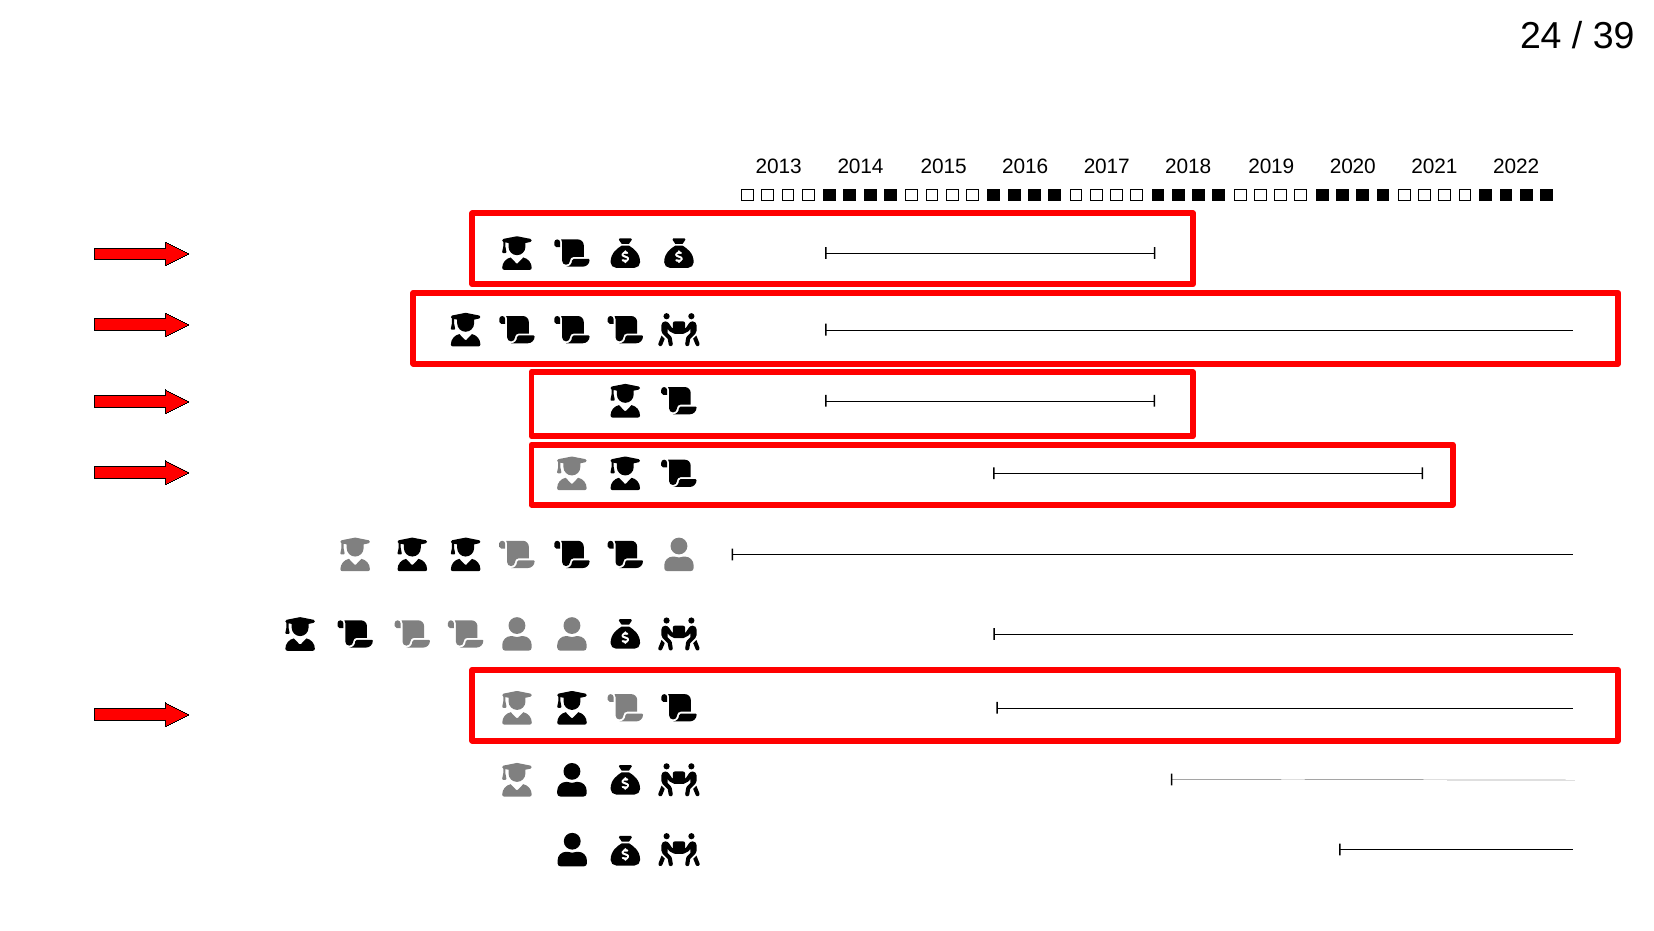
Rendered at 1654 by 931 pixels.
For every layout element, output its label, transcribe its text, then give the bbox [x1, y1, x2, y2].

text_box [1008, 189, 1021, 201]
text_box [1520, 189, 1533, 201]
text_box 2022 [1478, 147, 1555, 186]
text_box [552, 611, 591, 654]
text_box [1172, 189, 1185, 201]
picture [557, 762, 587, 797]
picture [661, 692, 697, 724]
text_box [987, 189, 1000, 201]
text_box [1028, 189, 1041, 201]
text_box [1192, 189, 1205, 201]
text_box 2020 [1315, 147, 1391, 186]
text_box [1254, 189, 1267, 201]
text_box 2019 [1233, 147, 1310, 186]
text_box [946, 189, 959, 201]
text_box [659, 534, 698, 577]
text_box 2015 [905, 147, 982, 186]
text_box [802, 189, 815, 201]
text_box [1152, 189, 1164, 201]
picture [658, 833, 700, 867]
picture [661, 385, 697, 417]
text_box 2017 [1068, 147, 1145, 186]
text_box [94, 460, 189, 485]
text_box [864, 189, 877, 201]
text_box [1356, 189, 1369, 201]
text_box 2016 [987, 147, 1064, 186]
text_box [782, 189, 794, 201]
text_box [499, 532, 538, 575]
text_box [1316, 189, 1329, 201]
text_box [1212, 189, 1225, 201]
picture [607, 313, 644, 346]
text_box [1090, 189, 1103, 201]
text_box [843, 189, 856, 201]
text_box [94, 702, 189, 727]
picture [397, 537, 428, 572]
text_box [94, 242, 189, 266]
picture [664, 238, 694, 268]
text_box [606, 685, 644, 728]
picture [607, 538, 644, 571]
picture [658, 617, 700, 651]
text_box [966, 189, 979, 201]
picture [450, 312, 481, 347]
text_box 2014 [822, 147, 899, 186]
text_box [823, 189, 836, 201]
picture [610, 765, 641, 795]
text_box [1130, 189, 1143, 201]
text_box [1377, 189, 1389, 201]
text_box [1274, 189, 1287, 201]
picture [610, 835, 641, 866]
picture [661, 457, 697, 489]
picture [554, 237, 590, 269]
text_box [1048, 189, 1061, 201]
picture [554, 313, 590, 346]
text_box [1438, 189, 1451, 201]
text_box [1398, 189, 1411, 201]
picture [499, 313, 535, 346]
text_box [1294, 189, 1307, 201]
text_box [446, 611, 485, 654]
text_box [1540, 189, 1553, 201]
picture [557, 690, 587, 725]
text_box [94, 313, 189, 337]
text_box [761, 189, 774, 201]
text_box [1234, 189, 1247, 201]
text_box [333, 532, 372, 575]
text_box [741, 189, 754, 201]
text_box [550, 450, 589, 493]
text_box [1070, 189, 1082, 201]
text_box [1336, 189, 1349, 201]
picture [337, 618, 373, 650]
picture [610, 619, 641, 649]
picture [502, 236, 532, 270]
text_box 2018 [1150, 147, 1227, 186]
text_box [1459, 189, 1471, 201]
text_box [884, 189, 897, 201]
picture [285, 617, 315, 651]
picture [658, 313, 700, 347]
text_box [497, 611, 536, 654]
picture [610, 456, 641, 491]
text_box [926, 189, 938, 201]
picture [610, 238, 641, 268]
text_box [1479, 189, 1492, 201]
picture [658, 763, 700, 797]
text_box [905, 189, 918, 201]
text_box [1110, 189, 1123, 201]
picture [557, 832, 588, 867]
picture [610, 383, 641, 418]
text_box <number> / 39 [1375, 0, 1654, 71]
text_box [1500, 189, 1512, 201]
text_box [497, 685, 536, 728]
picture [554, 538, 590, 571]
text_box 2021 [1396, 147, 1473, 186]
text_box [393, 611, 432, 654]
text_box 2013 [740, 147, 817, 186]
text_box [94, 389, 189, 414]
text_box [1418, 189, 1431, 201]
text_box [497, 758, 536, 801]
picture [450, 537, 481, 572]
